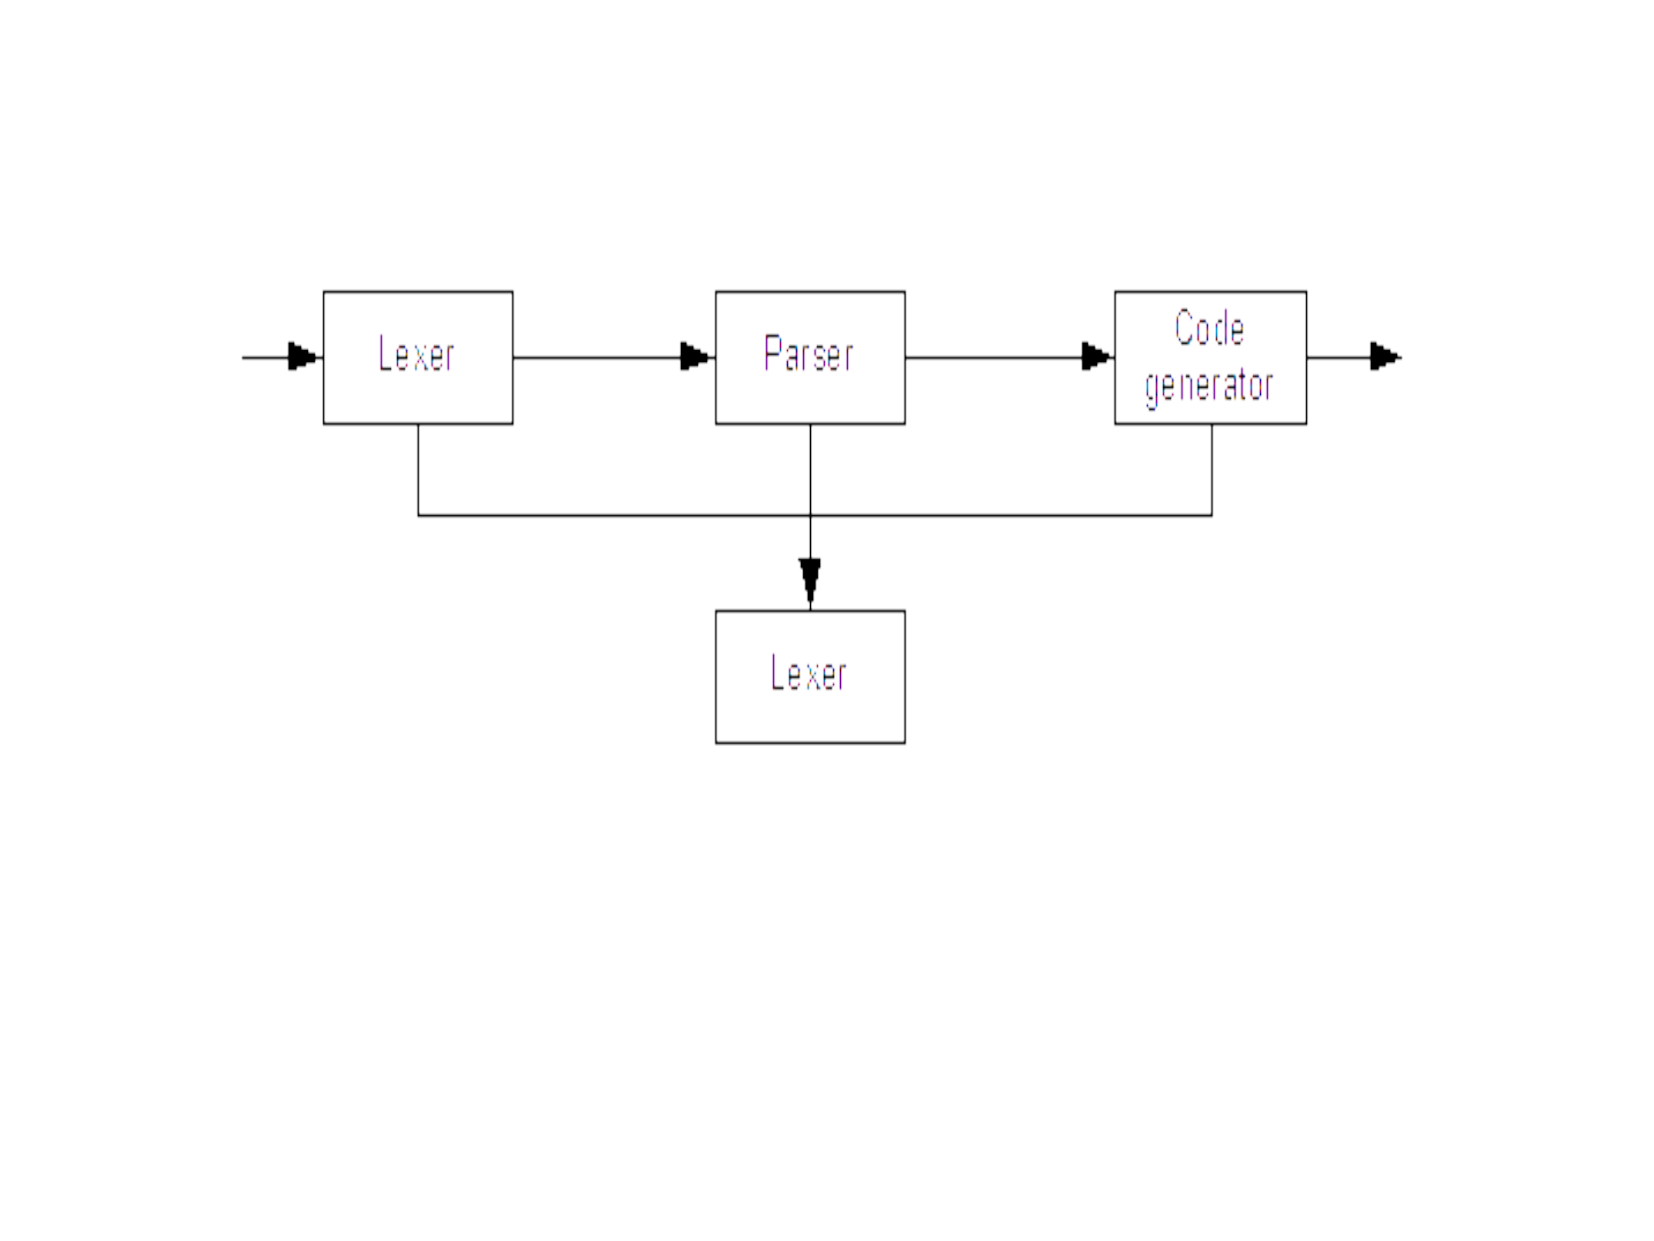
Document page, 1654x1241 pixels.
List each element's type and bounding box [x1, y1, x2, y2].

picture [187, 262, 1463, 816]
